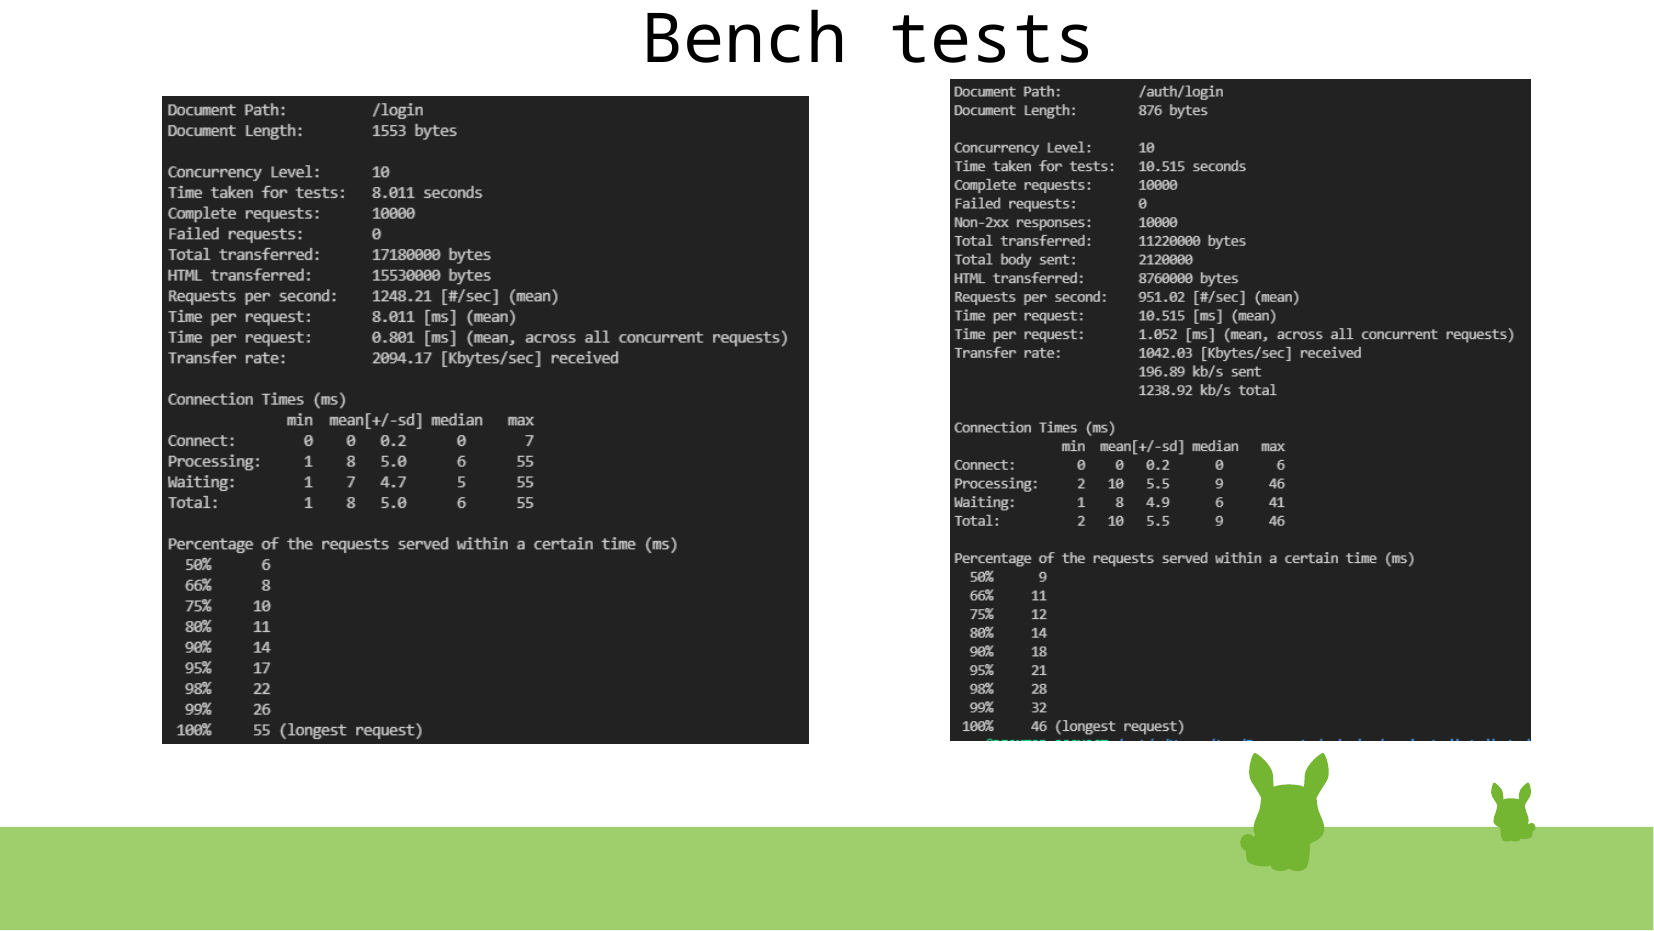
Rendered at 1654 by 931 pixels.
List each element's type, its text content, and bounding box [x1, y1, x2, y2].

picture [162, 96, 809, 744]
picture [950, 79, 1531, 741]
title Bench tests [130, 0, 1607, 110]
